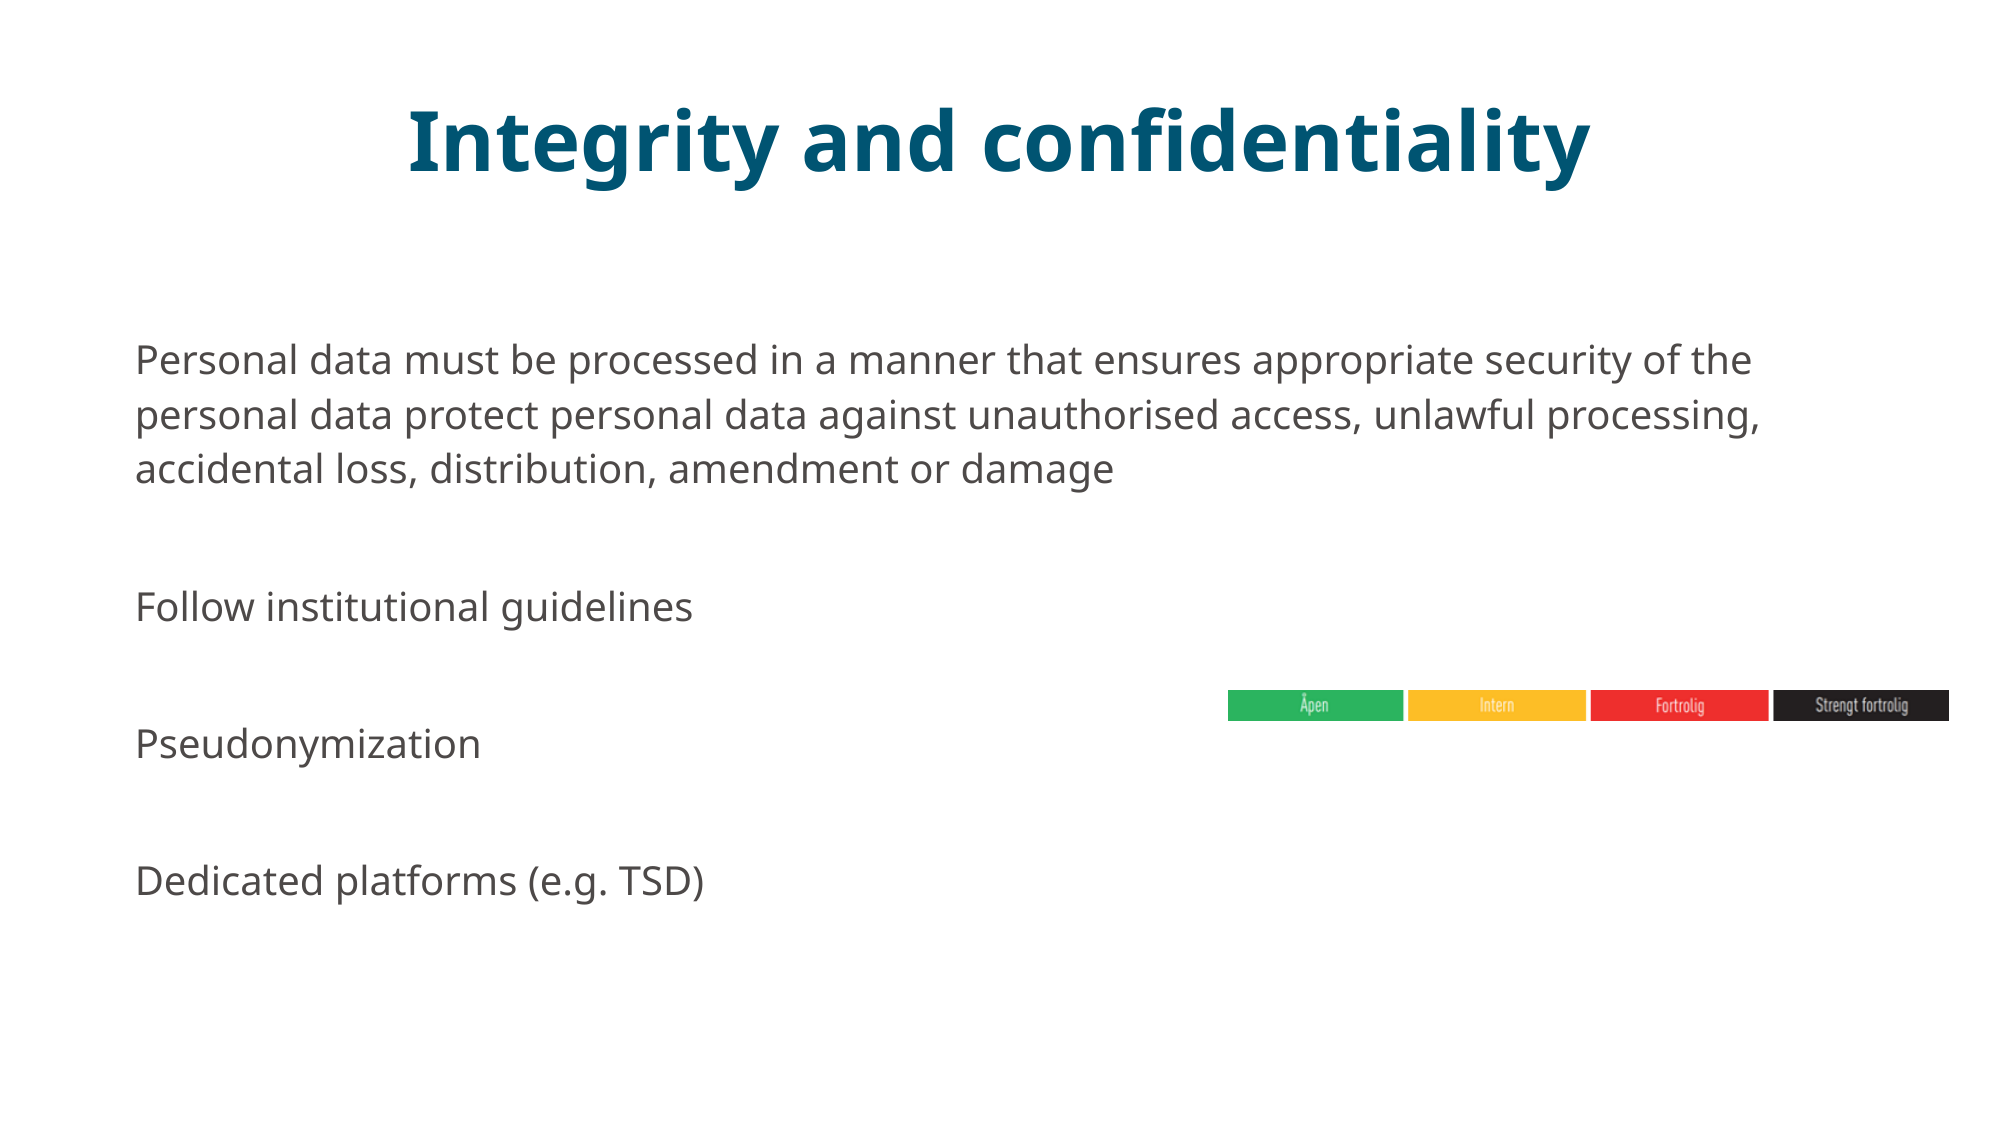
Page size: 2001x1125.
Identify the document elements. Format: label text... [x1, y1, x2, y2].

list Personal data must be processed in a manner that ensures appropriate security of the personal data protect personal data against unauthorised access, unlawful processing, accidental loss, distribution, amendment or damage Follow institutional guidelines Pseudonymization Dedicated platforms (e.g. TSD) [100, 263, 1901, 916]
title Integrity and confidentiality [99, 44, 1900, 233]
picture [1228, 690, 1949, 721]
